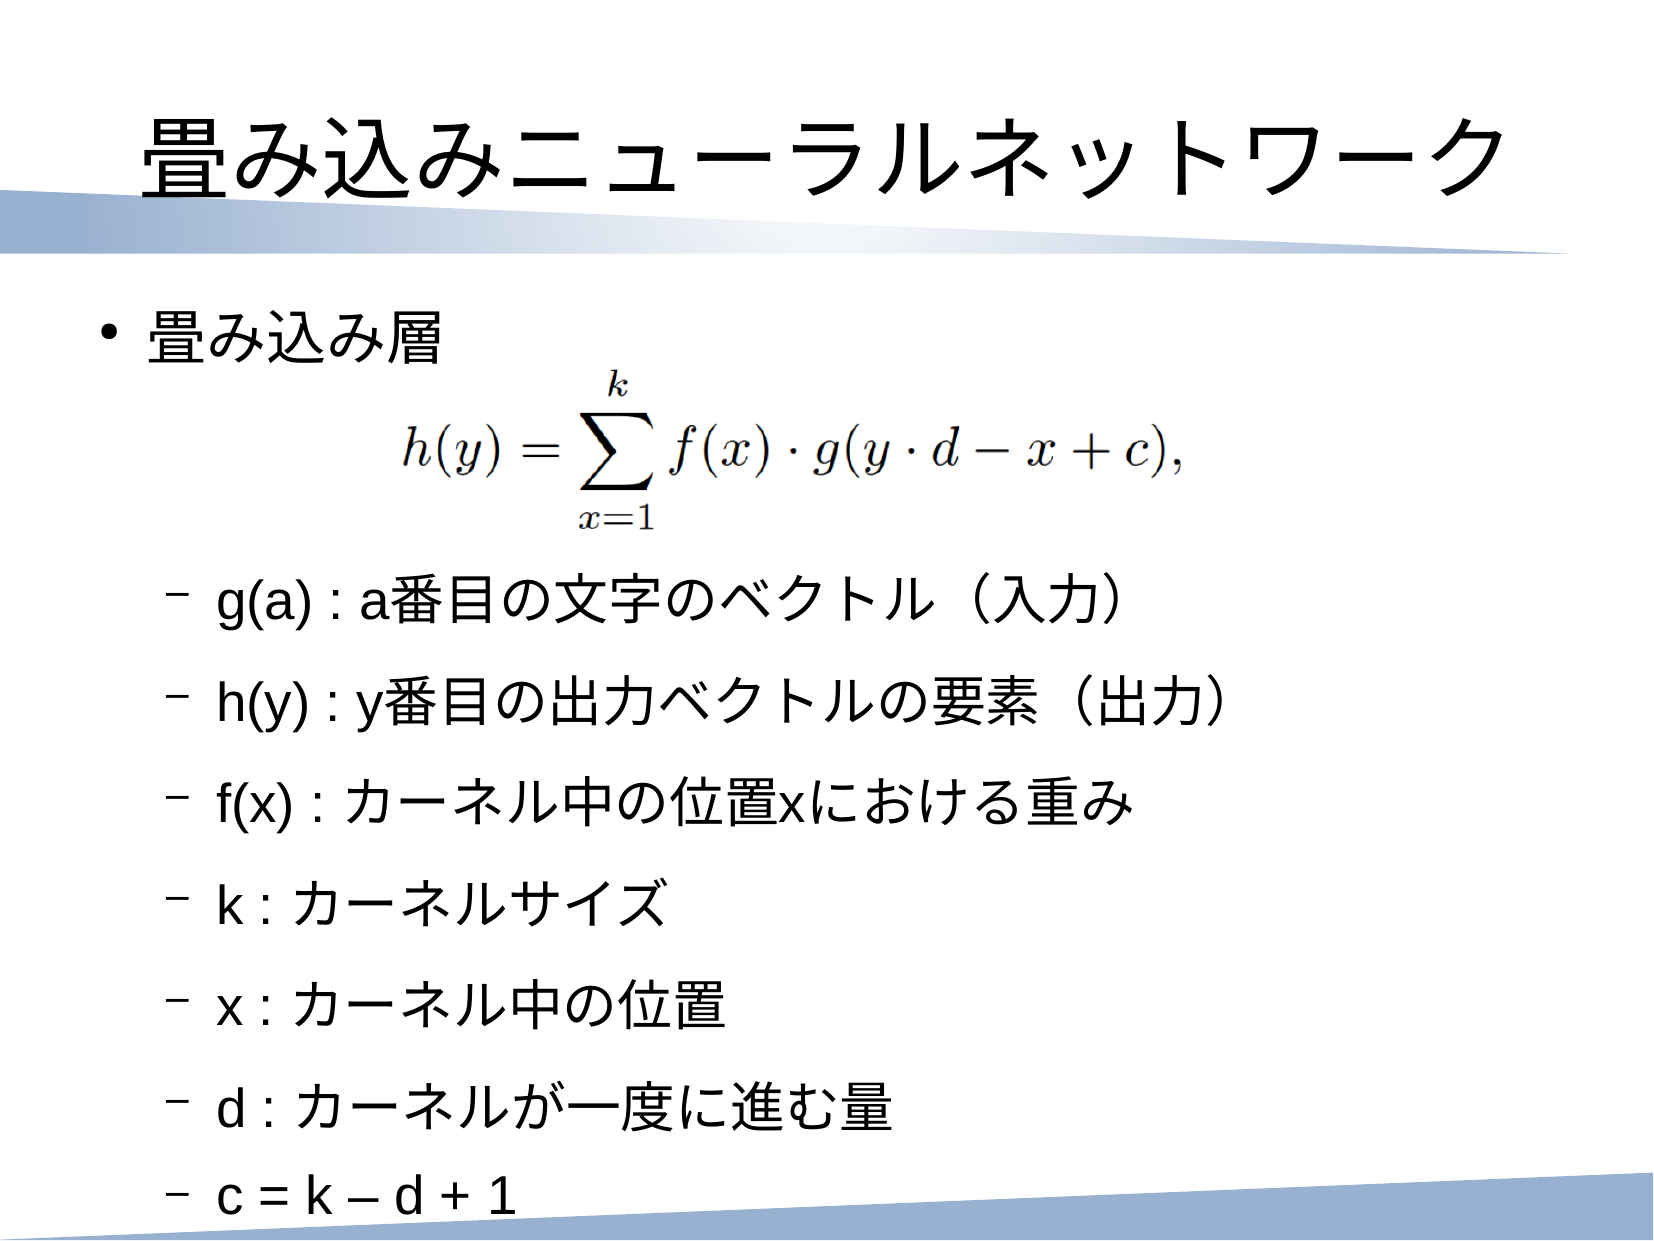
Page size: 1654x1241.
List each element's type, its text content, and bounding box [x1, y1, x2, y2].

picture [354, 378, 1245, 554]
list g(a) : a番目の文字のベクトル（入力） h(y) : y番目の出力ベクトルの要素（出力） f(x) : カーネル中の位置xにおける重み k : カーネルサイズ x : カーネル中の位置 d : カーネルが一度に進む量 c = k – d + 1 [82, 556, 1571, 1229]
list 畳み込み層 [82, 290, 1571, 378]
title 畳み込みニューラルネットワーク [82, 49, 1571, 257]
